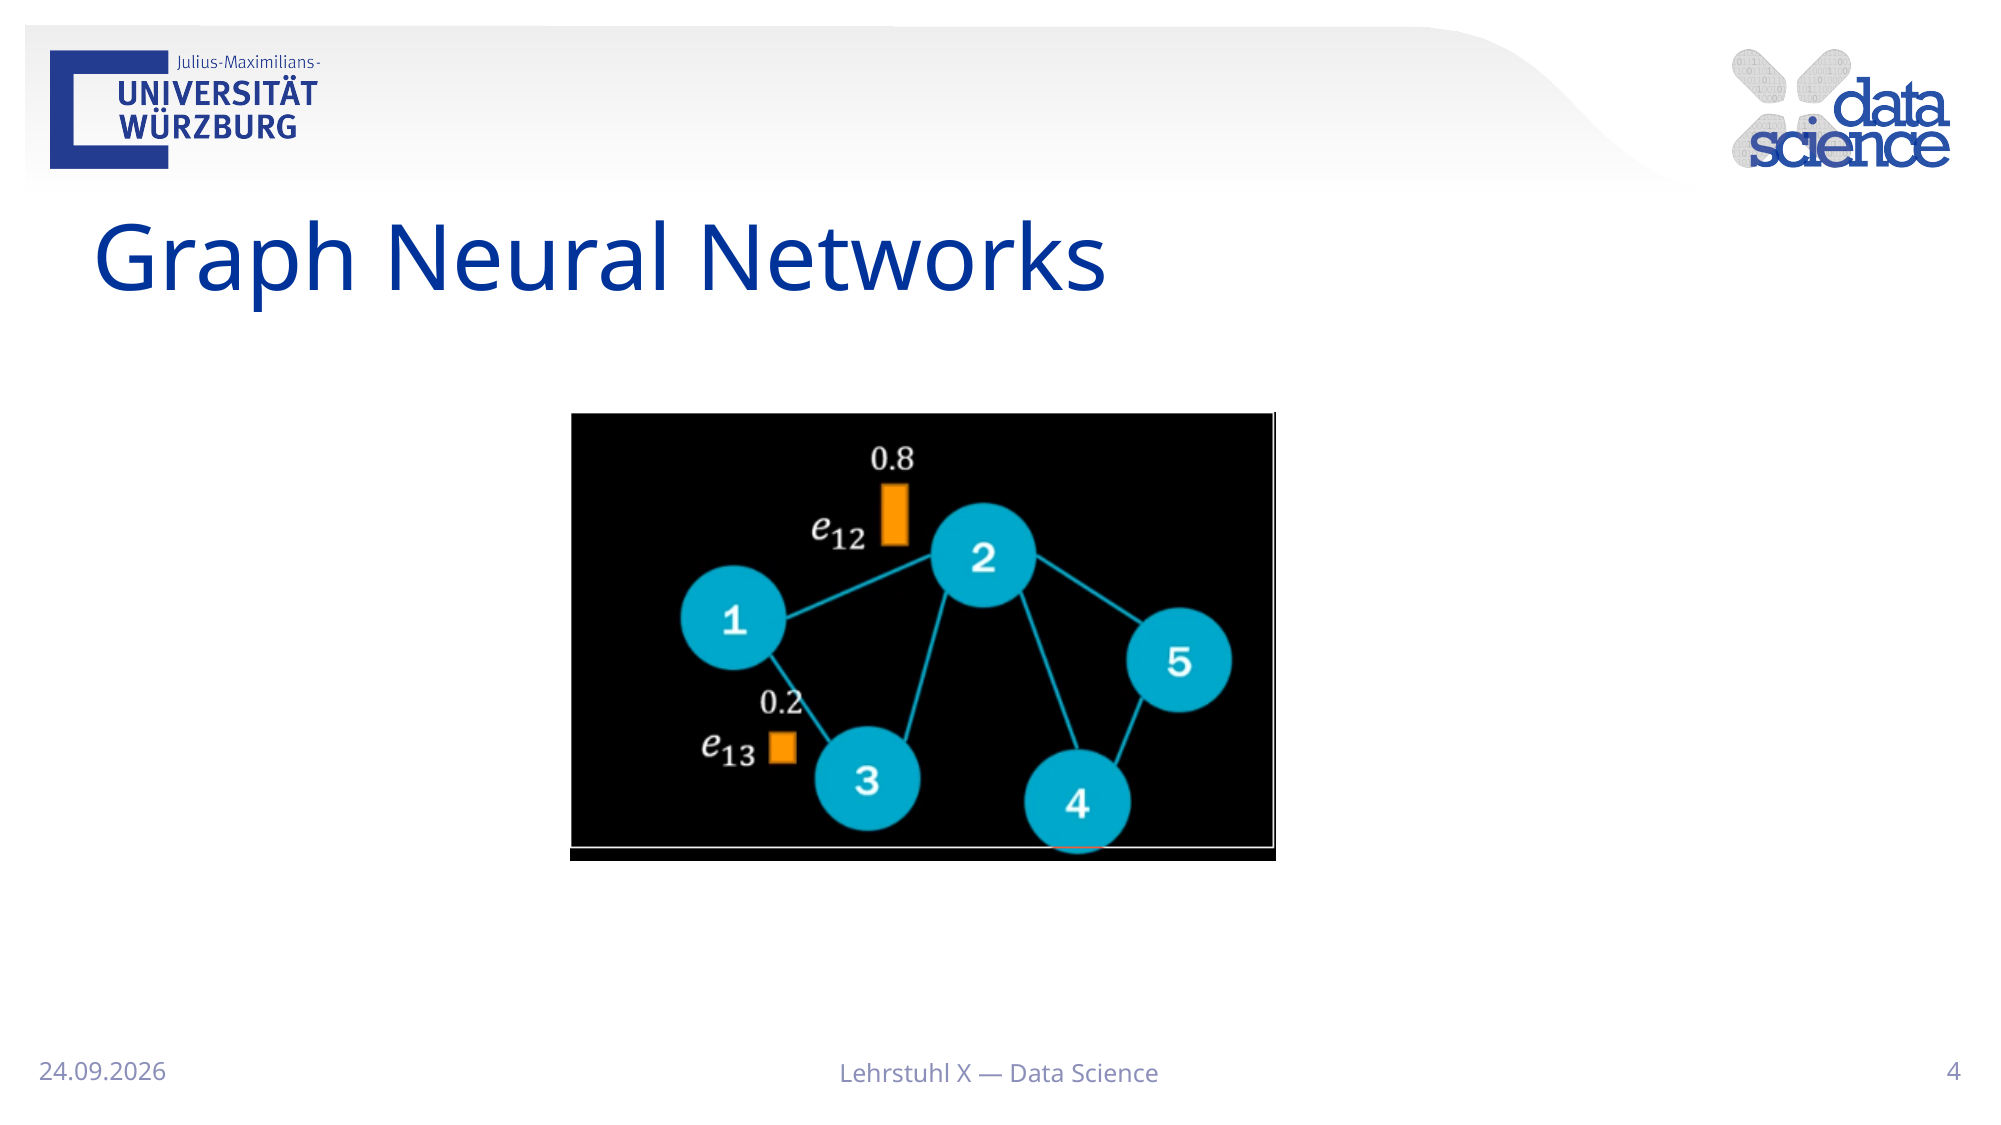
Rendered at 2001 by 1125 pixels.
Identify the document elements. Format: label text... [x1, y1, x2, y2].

slide_number 14.06.2021 [23, 1042, 474, 1103]
title Graph Neural Networks [77, 198, 1901, 324]
footer Lehrstuhl X — Data Science [488, 1042, 1511, 1103]
picture [1732, 49, 1950, 168]
picture [50, 50, 321, 169]
slide_number <number> [1526, 1042, 1976, 1103]
picture [570, 412, 1276, 861]
